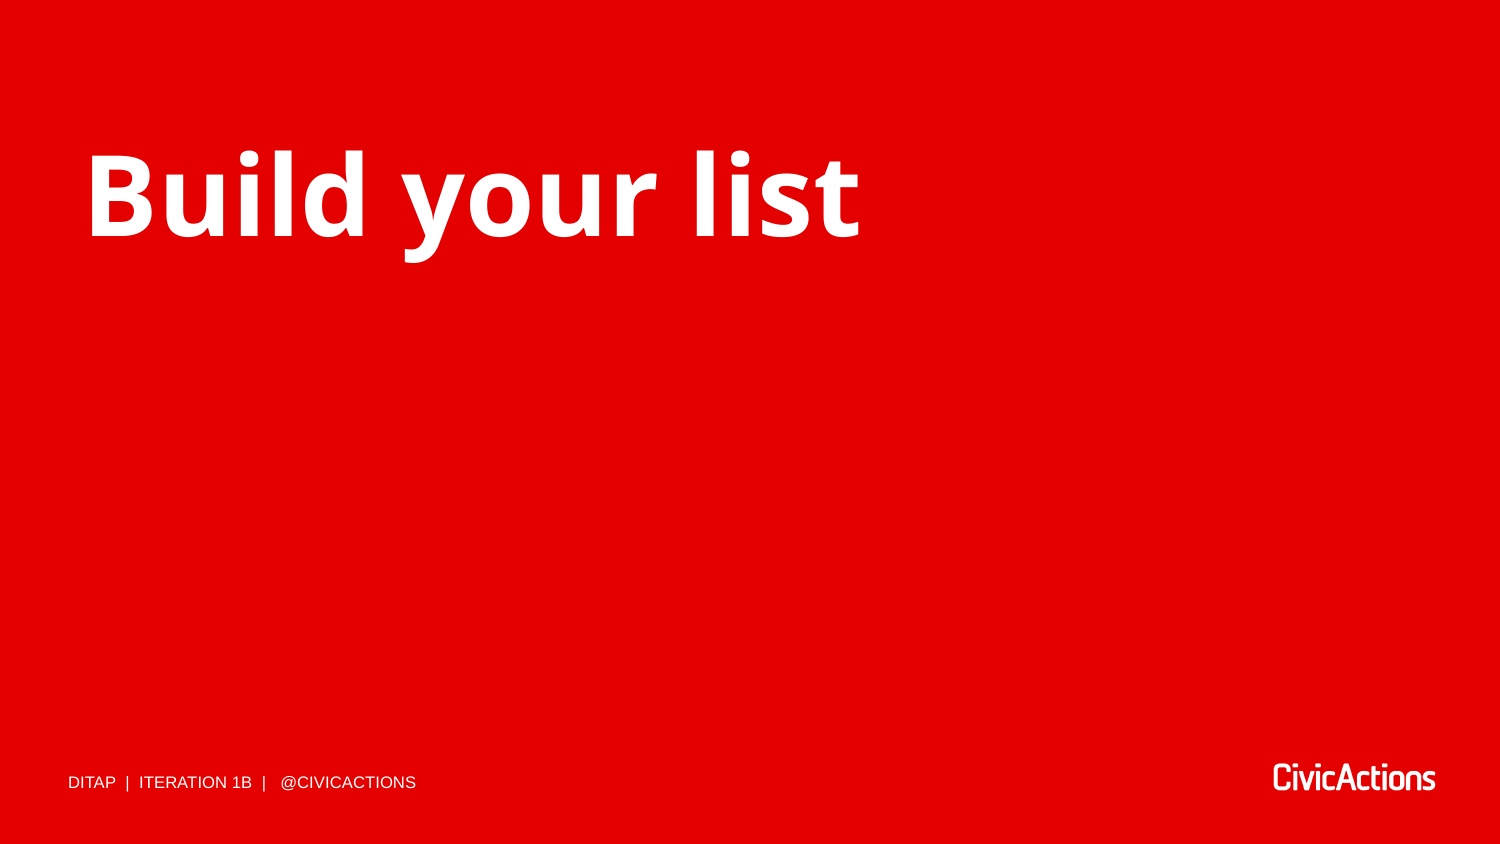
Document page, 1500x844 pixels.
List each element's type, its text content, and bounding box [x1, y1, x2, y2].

picture [1271, 758, 1438, 795]
text_box Build your list [73, 114, 1354, 470]
